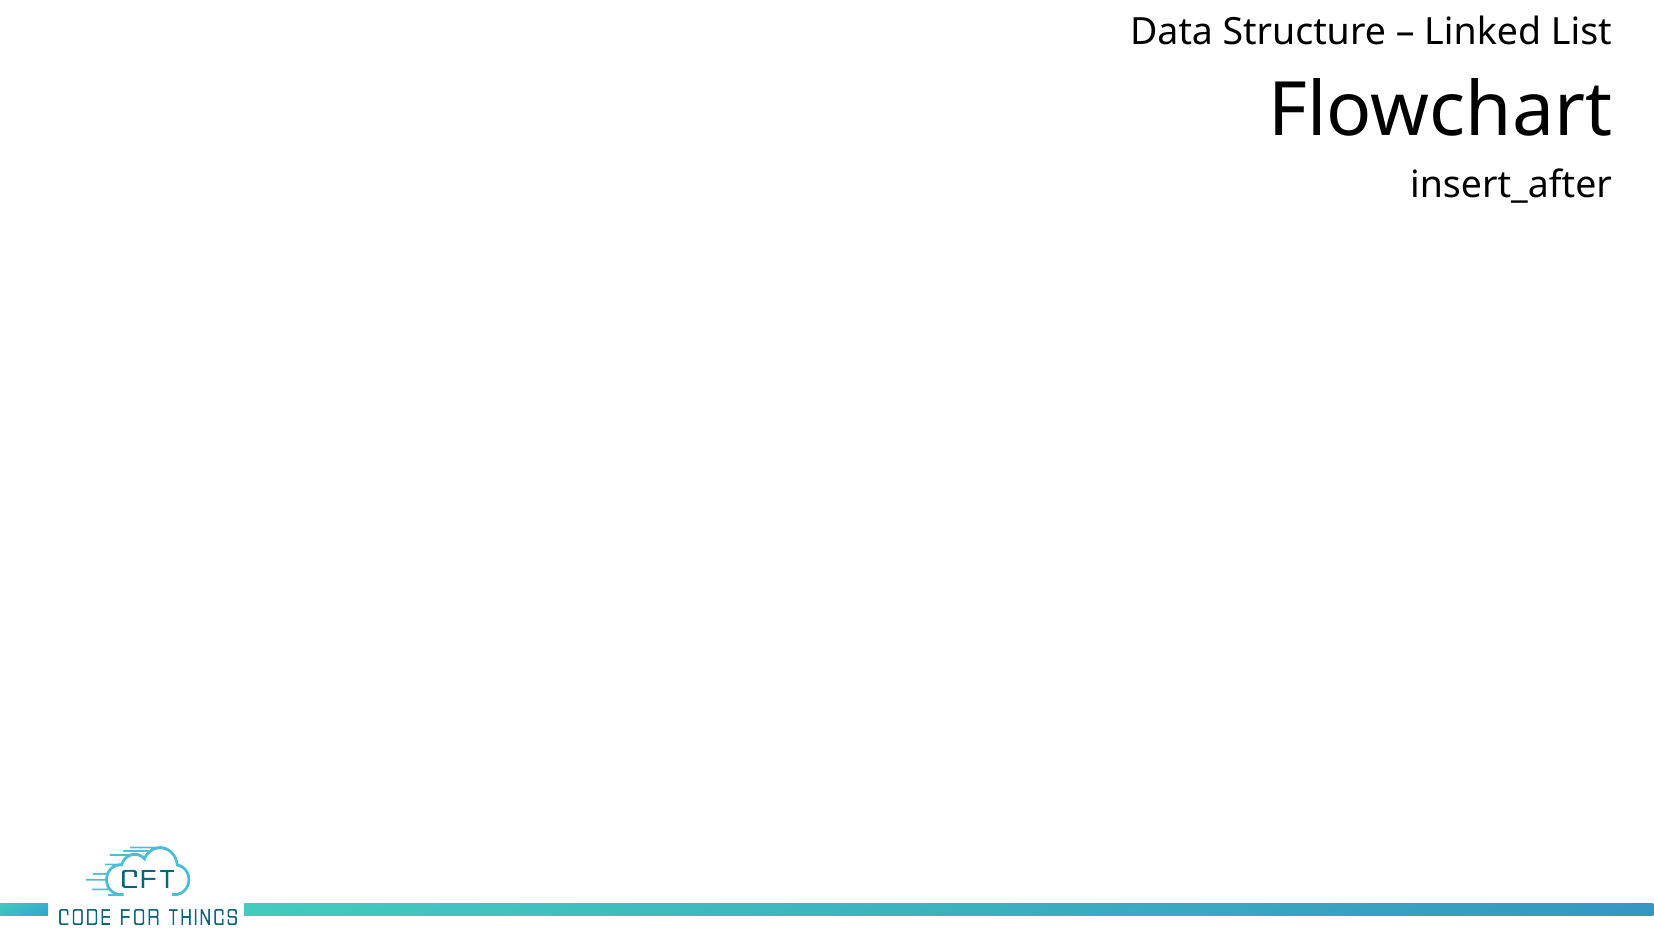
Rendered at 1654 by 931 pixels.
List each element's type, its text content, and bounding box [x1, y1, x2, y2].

title Data Structure – Linked List Flowchart insert_after [1093, 0, 1613, 216]
picture [59, 846, 237, 925]
